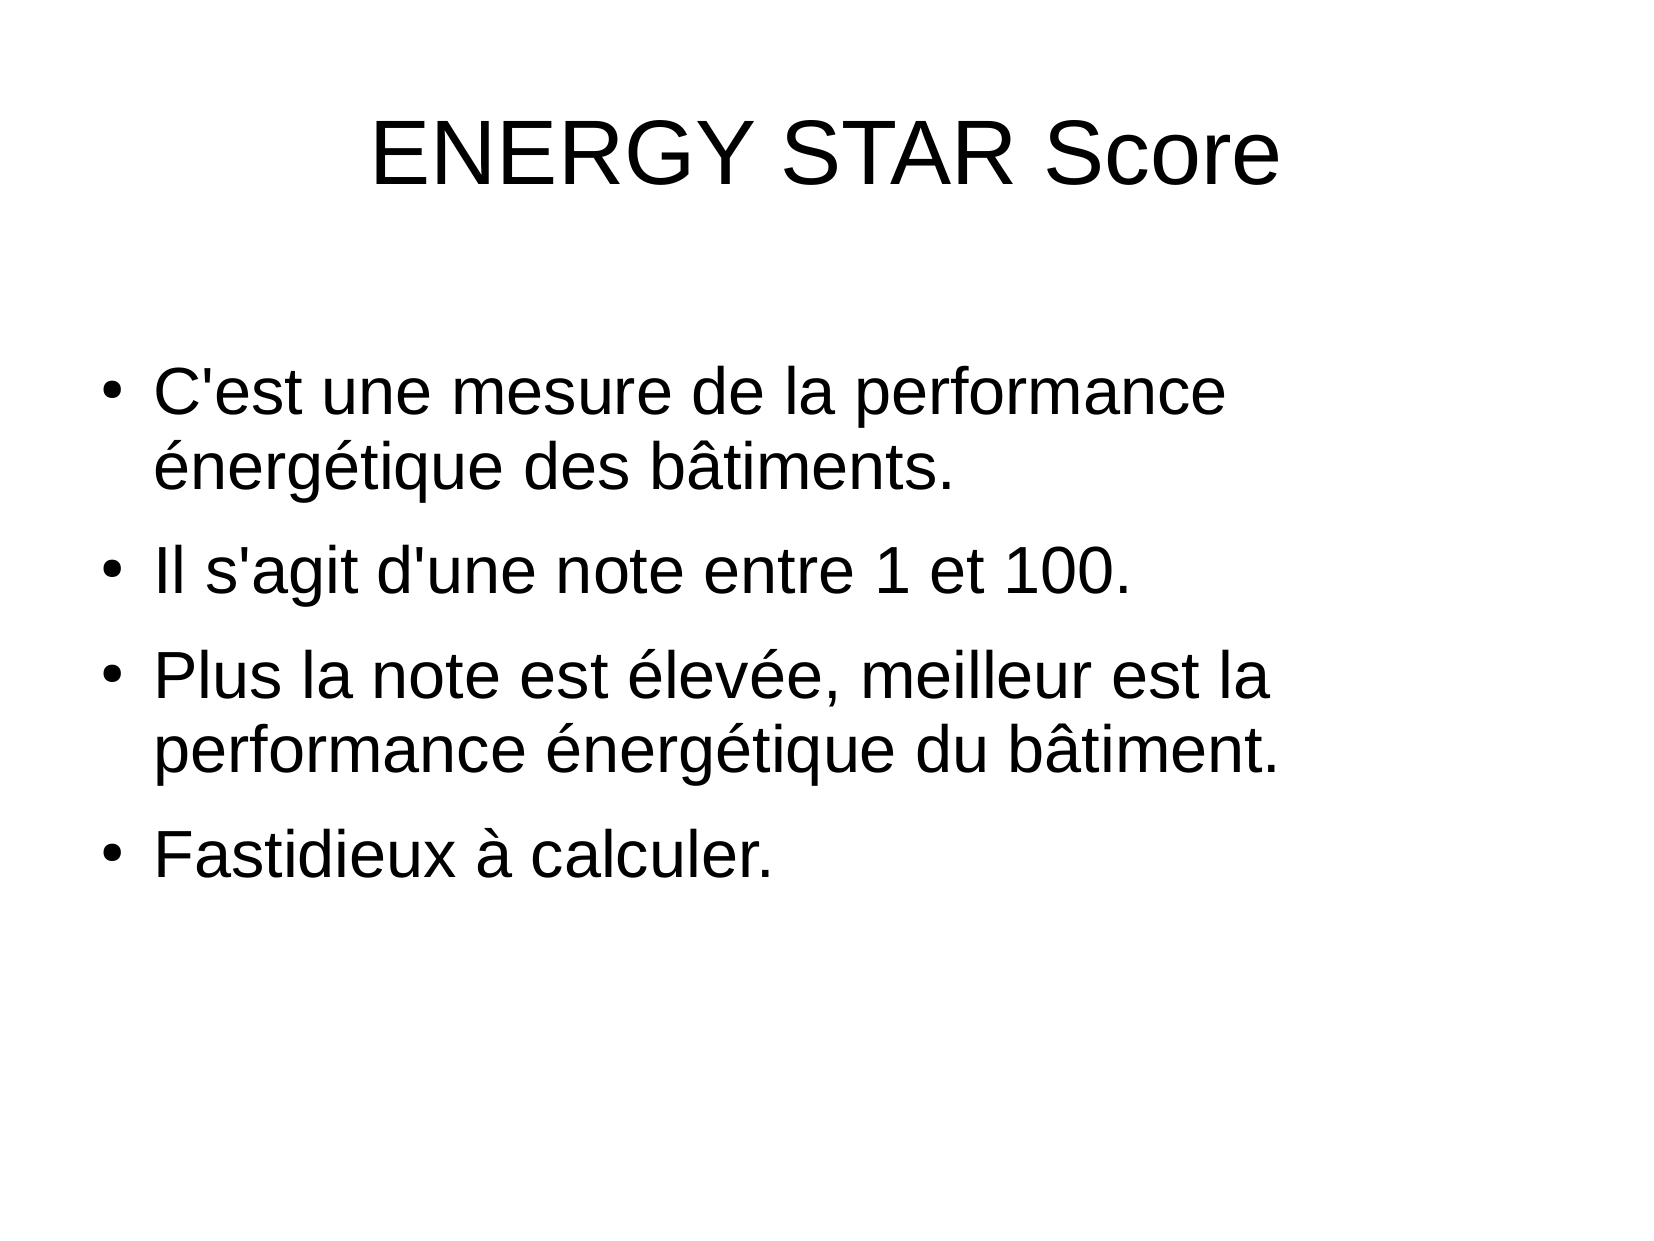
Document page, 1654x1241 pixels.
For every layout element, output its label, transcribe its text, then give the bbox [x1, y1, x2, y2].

title ENERGY STAR Score [82, 49, 1571, 257]
list C'est une mesure de la performance énergétique des bâtiments. Il s'agit d'une note entre 1 et 100. Plus la note est élevée, meilleur est la performance énergétique du bâtiment. Fastidieux à calculer. [82, 354, 1571, 1173]
